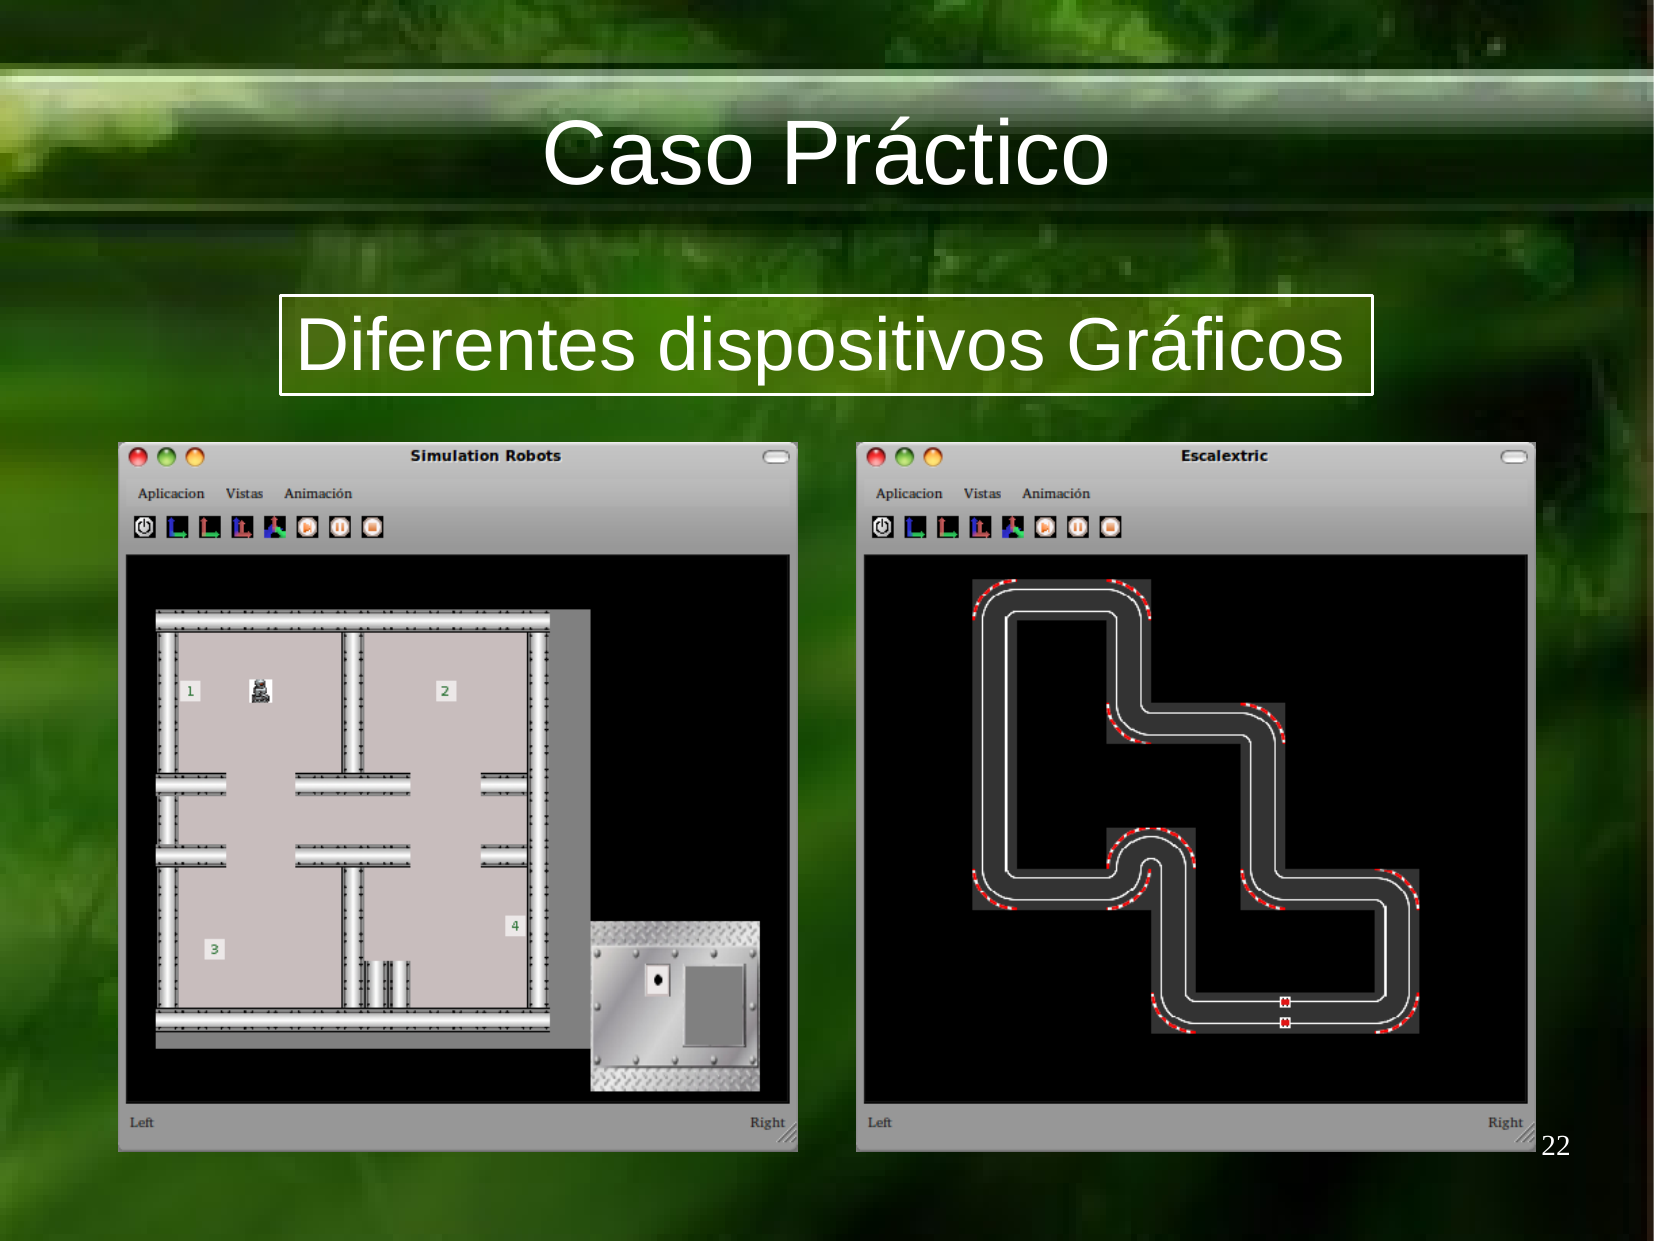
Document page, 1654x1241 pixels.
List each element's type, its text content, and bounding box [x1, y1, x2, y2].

picture [0, 0, 1654, 1241]
title Caso Práctico [82, 49, 1571, 257]
text_box Diferentes dispositivos Gráficos [280, 295, 1373, 395]
